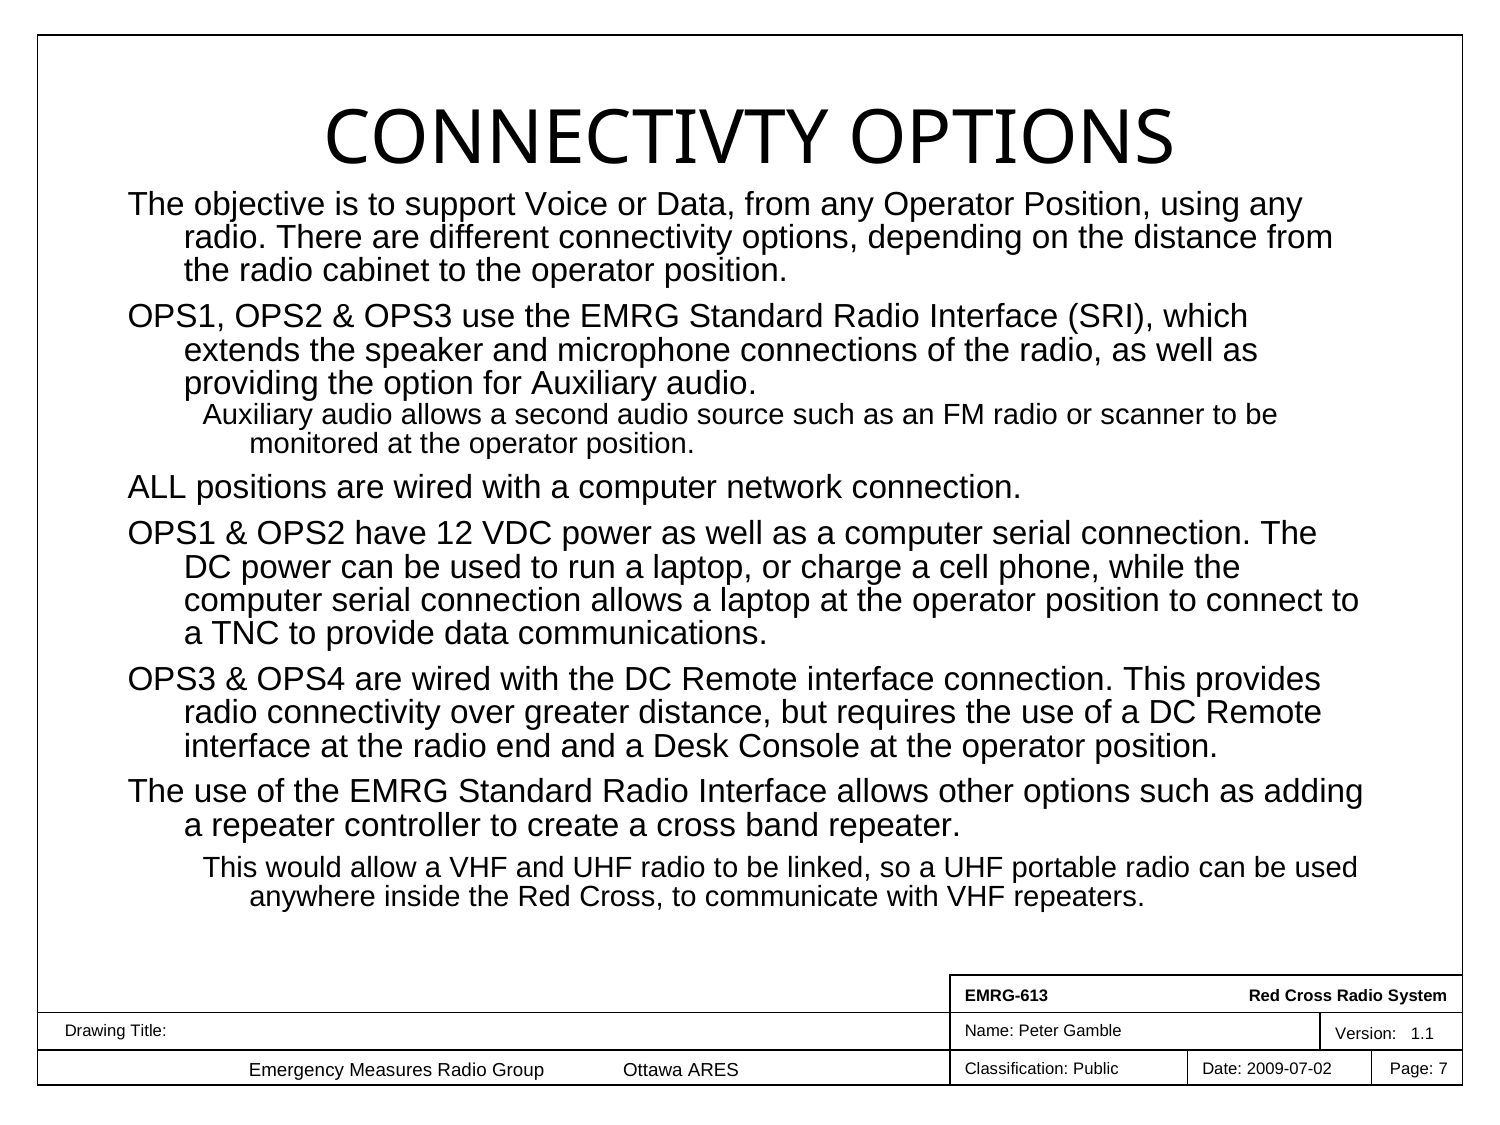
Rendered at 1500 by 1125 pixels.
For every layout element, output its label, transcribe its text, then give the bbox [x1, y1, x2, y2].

text_box Page: <number> [1362, 1049, 1463, 1086]
text_box Emergency Measures Radio Group Ottawa ARES [50, 1049, 938, 1086]
list The objective is to support Voice or Data, from any Operator Position, using any radio. There are different connectivity options, depending on the distance from the radio cabinet to the operator position. OPS1, OPS2 & OPS3 use the EMRG Standard Radio Interface (SRI), which extends the speaker and microphone connections of the radio, as well as providing the option for Auxiliary audio. Auxiliary audio allows a second audio source such as an FM radio or scanner to be monitored at the operator position. ALL positions are wired with a computer network connection. OPS1 & OPS2 have 12 VDC power as well as a computer serial connection. The DC power can be used to run a laptop, or charge a cell phone, while the computer serial connection allows a laptop at the operator position to connect to a TNC to provide data communications. OPS3 & OPS4 are wired with the DC Remote interface connection. This provides radio connectivity over greater distance, but requires the use of a DC Remote interface at the radio end and a Desk Console at the operator position. The use of the EMRG Standard Radio Interface allows other options such as adding a repeater controller to create a cross band repeater. This would allow a VHF and UHF radio to be linked, so a UHF portable radio can be used anywhere inside the Red Cross, to communicate with VHF repeaters. [112, 181, 1388, 970]
title CONNECTIVTY OPTIONS [112, 40, 1388, 181]
